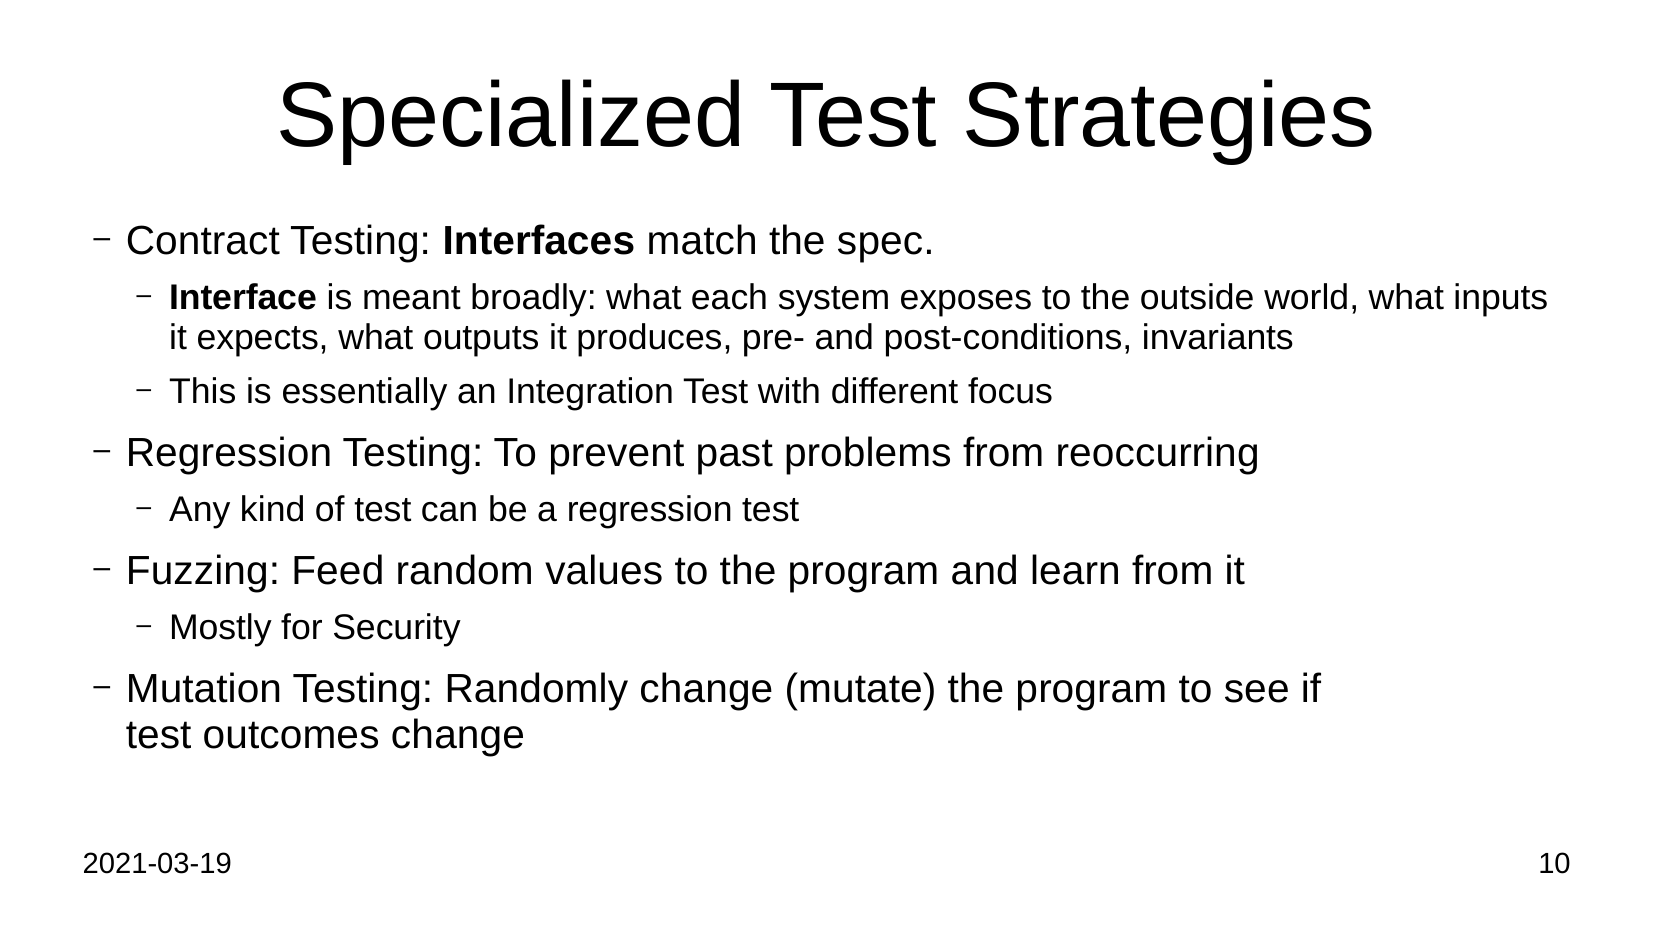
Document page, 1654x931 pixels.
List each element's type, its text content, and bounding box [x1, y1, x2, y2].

title Specialized Test Strategies [82, 37, 1571, 193]
list Contract Testing: Interfaces match the spec. Interface is meant broadly: what each system exposes to the outside world, what inputs it expects, what outputs it produces, pre- and post-conditions, invariants This is essentially an Integration Test with different focus Regression Testing: To prevent past problems from reoccurring Any kind of test can be a regression test Fuzzing: Feed random values to the program and learn from it Mostly for Security Mutation Testing: Randomly change (mutate) the program to see if test outcomes change [82, 217, 1571, 758]
